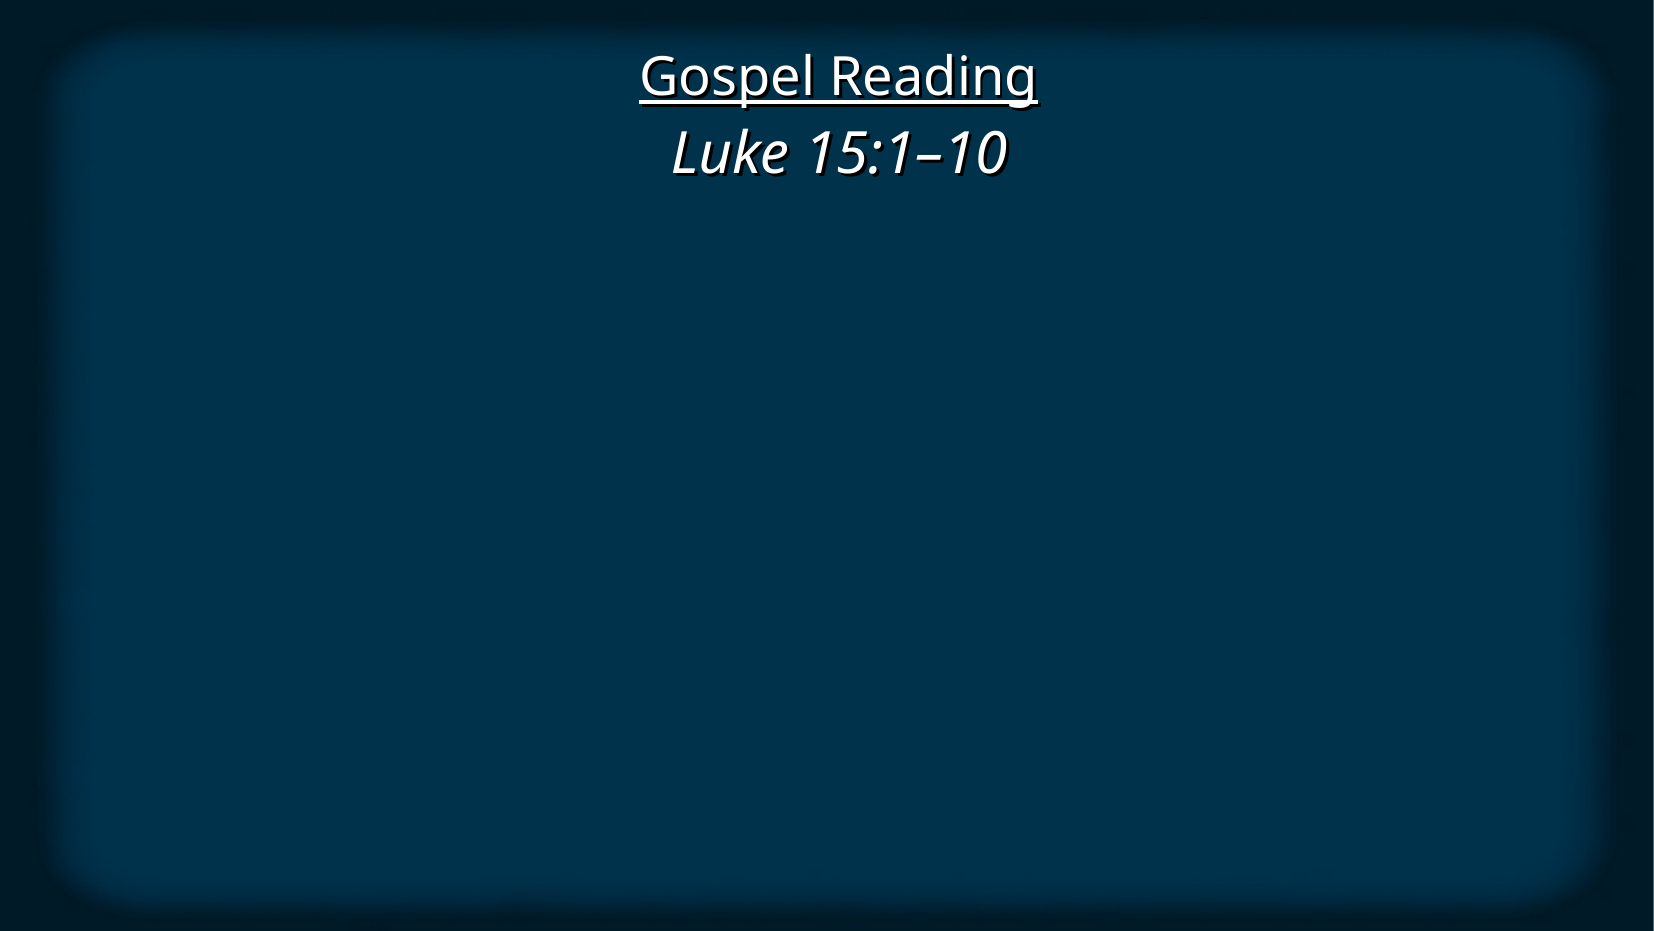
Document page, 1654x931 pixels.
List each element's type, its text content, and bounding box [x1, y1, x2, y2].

text_box Gospel Reading Luke 15:1–10 [88, 30, 1589, 226]
picture [0, 0, 1654, 931]
